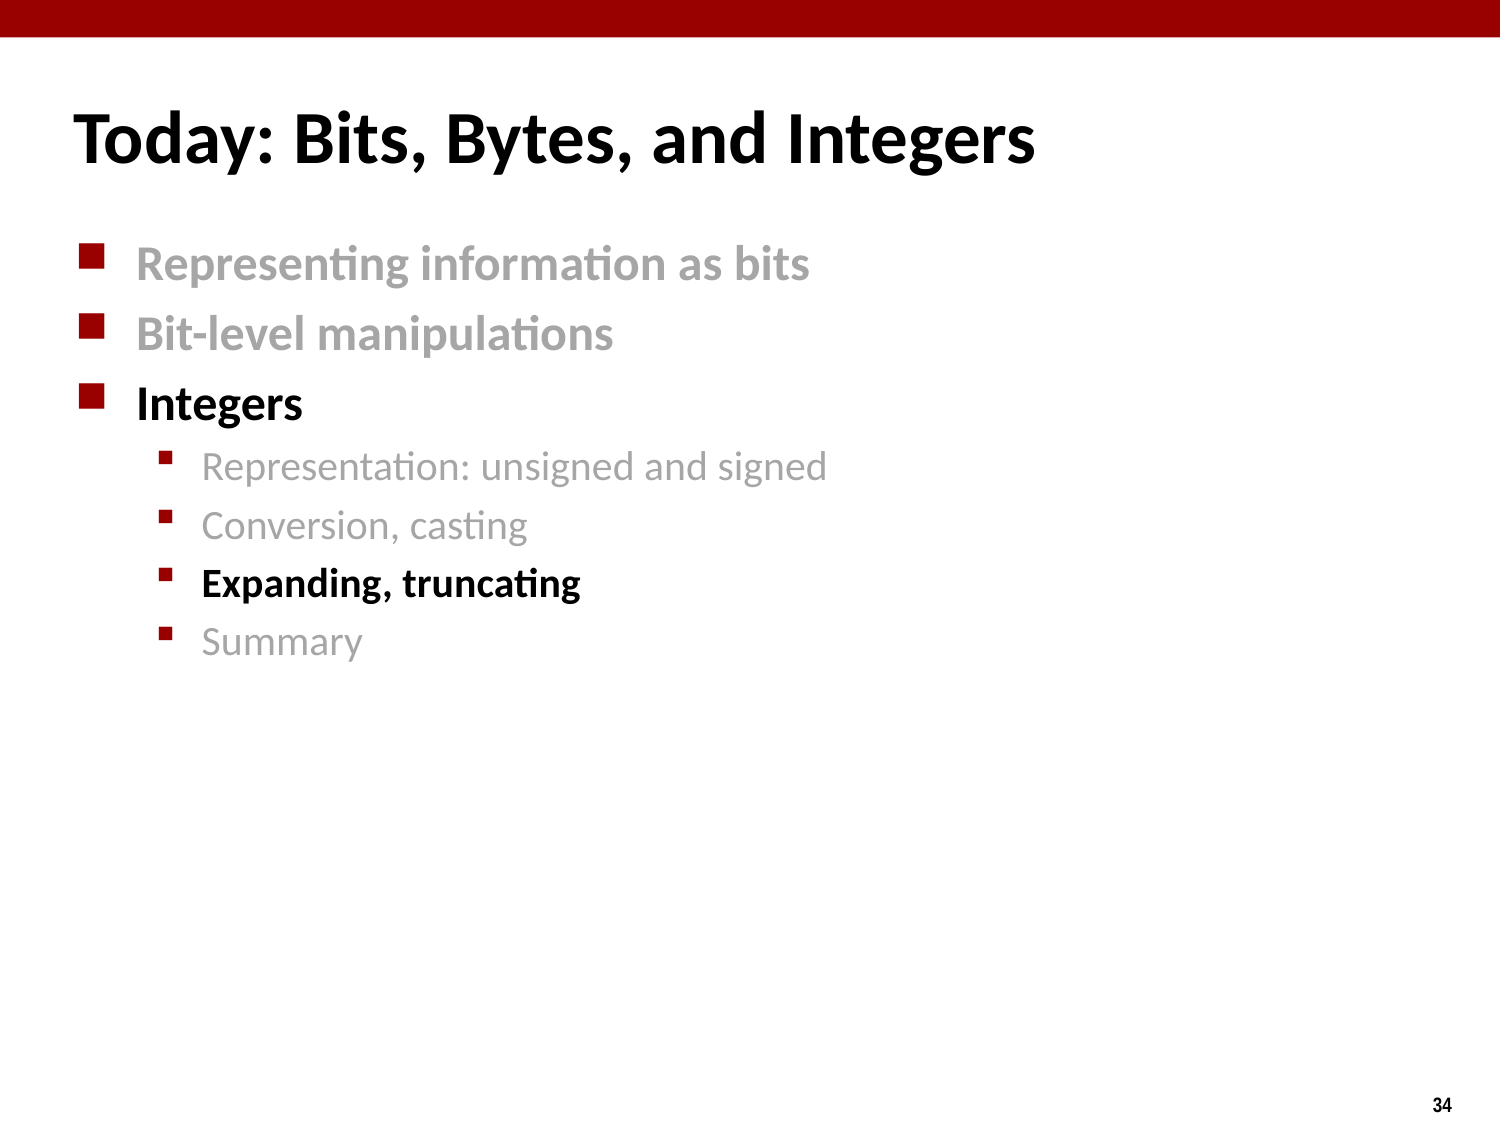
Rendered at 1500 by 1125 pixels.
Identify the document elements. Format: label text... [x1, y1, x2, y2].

text_box Today: Bits, Bytes, and Integers [58, 71, 1304, 197]
text_box Representing information as bits Bit-level manipulations Integers Representation: unsigned and signed Conversion, casting Expanding, truncating Summary [65, 223, 1361, 1039]
